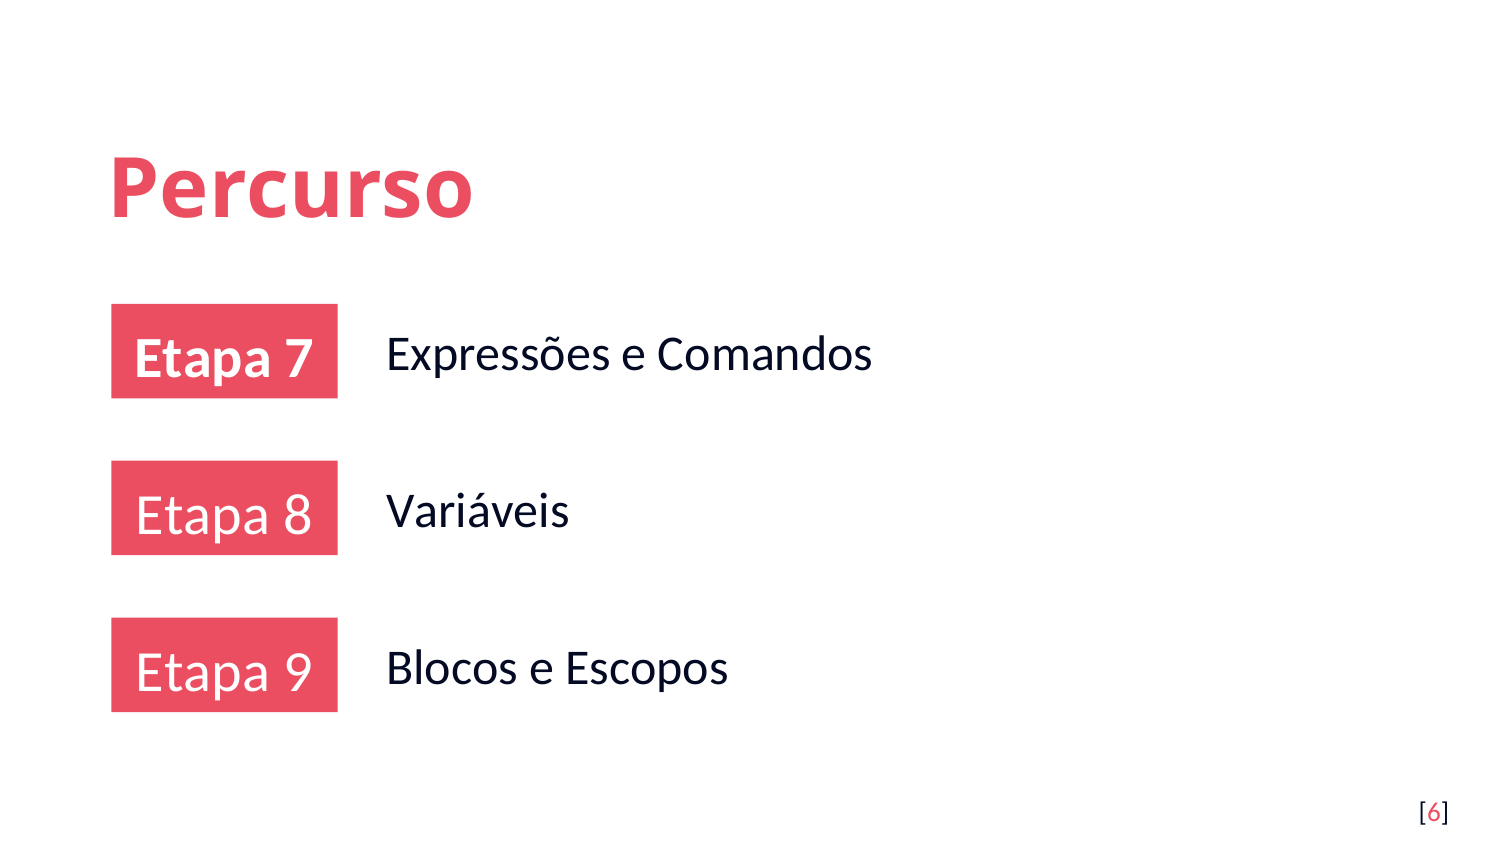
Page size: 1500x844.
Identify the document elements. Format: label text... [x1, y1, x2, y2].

slide_number [6] [1403, 779, 1494, 844]
text_box Etapa 7 [111, 303, 338, 399]
text_box Expressões e Comandos [371, 313, 1384, 389]
text_box Percurso [92, 104, 1309, 243]
text_box Variáveis [371, 470, 1384, 546]
text_box Etapa 8 [111, 460, 338, 556]
text_box Blocos e Escopos [371, 627, 1384, 703]
text_box Etapa 9 [111, 617, 338, 713]
